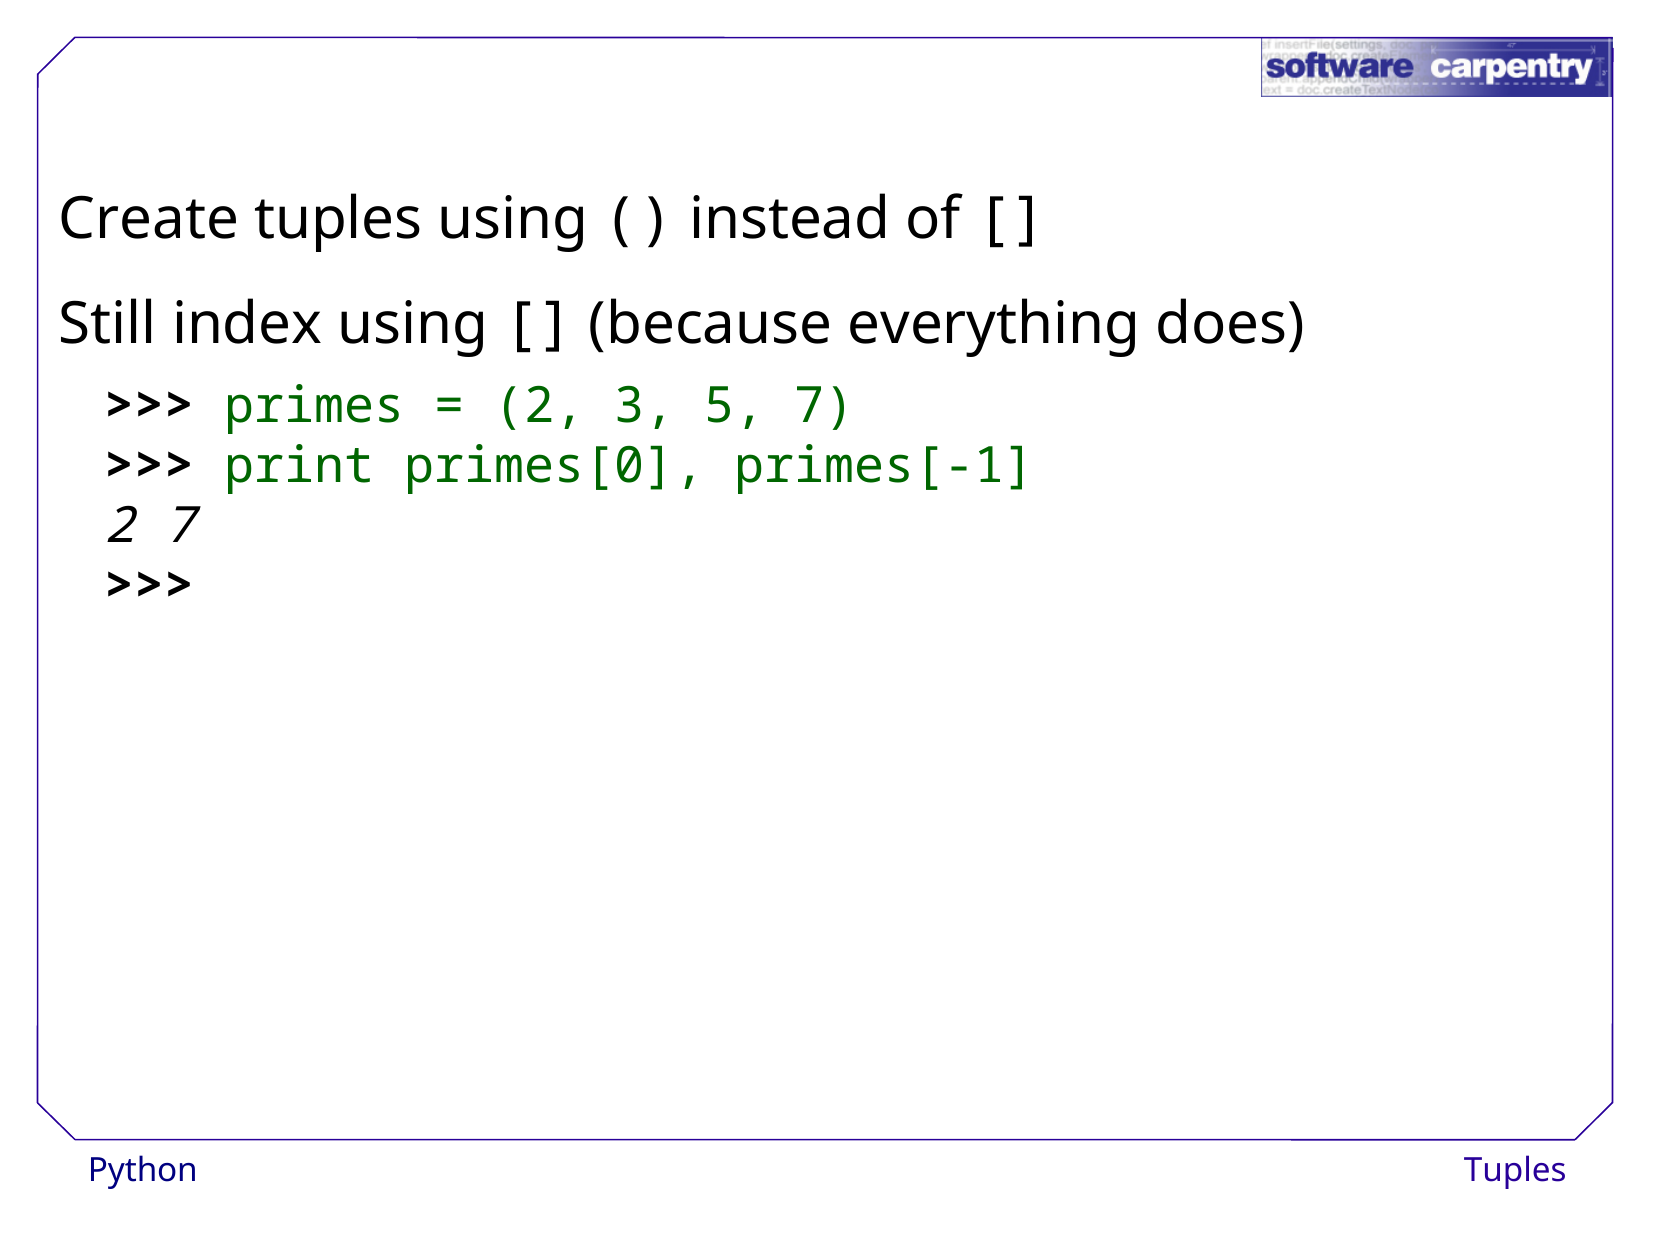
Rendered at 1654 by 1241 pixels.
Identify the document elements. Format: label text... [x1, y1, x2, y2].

picture [1261, 39, 1613, 97]
text_box Create tuples using () instead of [] Still index using [] (because everything does) [44, 137, 1470, 364]
text_box >>> primes = (2, 3, 5, 7) >>> print primes[0], primes[-1] 2 7 >>> [89, 364, 1167, 809]
